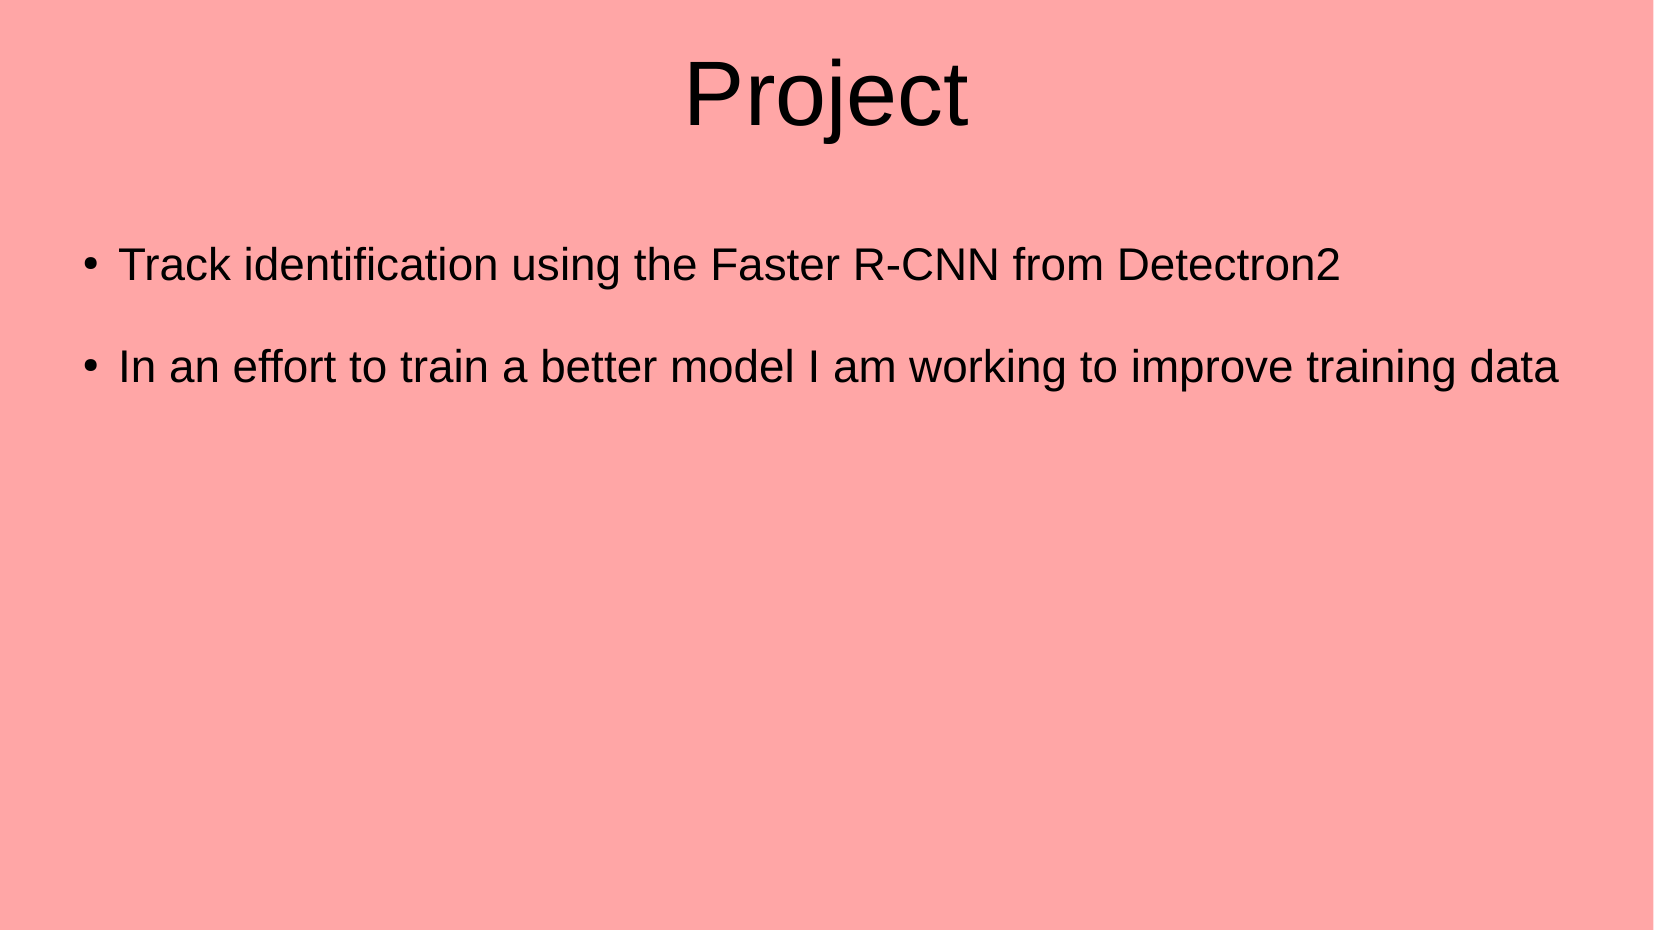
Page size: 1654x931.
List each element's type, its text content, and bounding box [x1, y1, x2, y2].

title Project [82, 37, 1571, 151]
subtitle Track identification using the Faster R-CNN from Detectron2 In an effort to train a better model I am working to improve training data [82, 187, 1571, 758]
